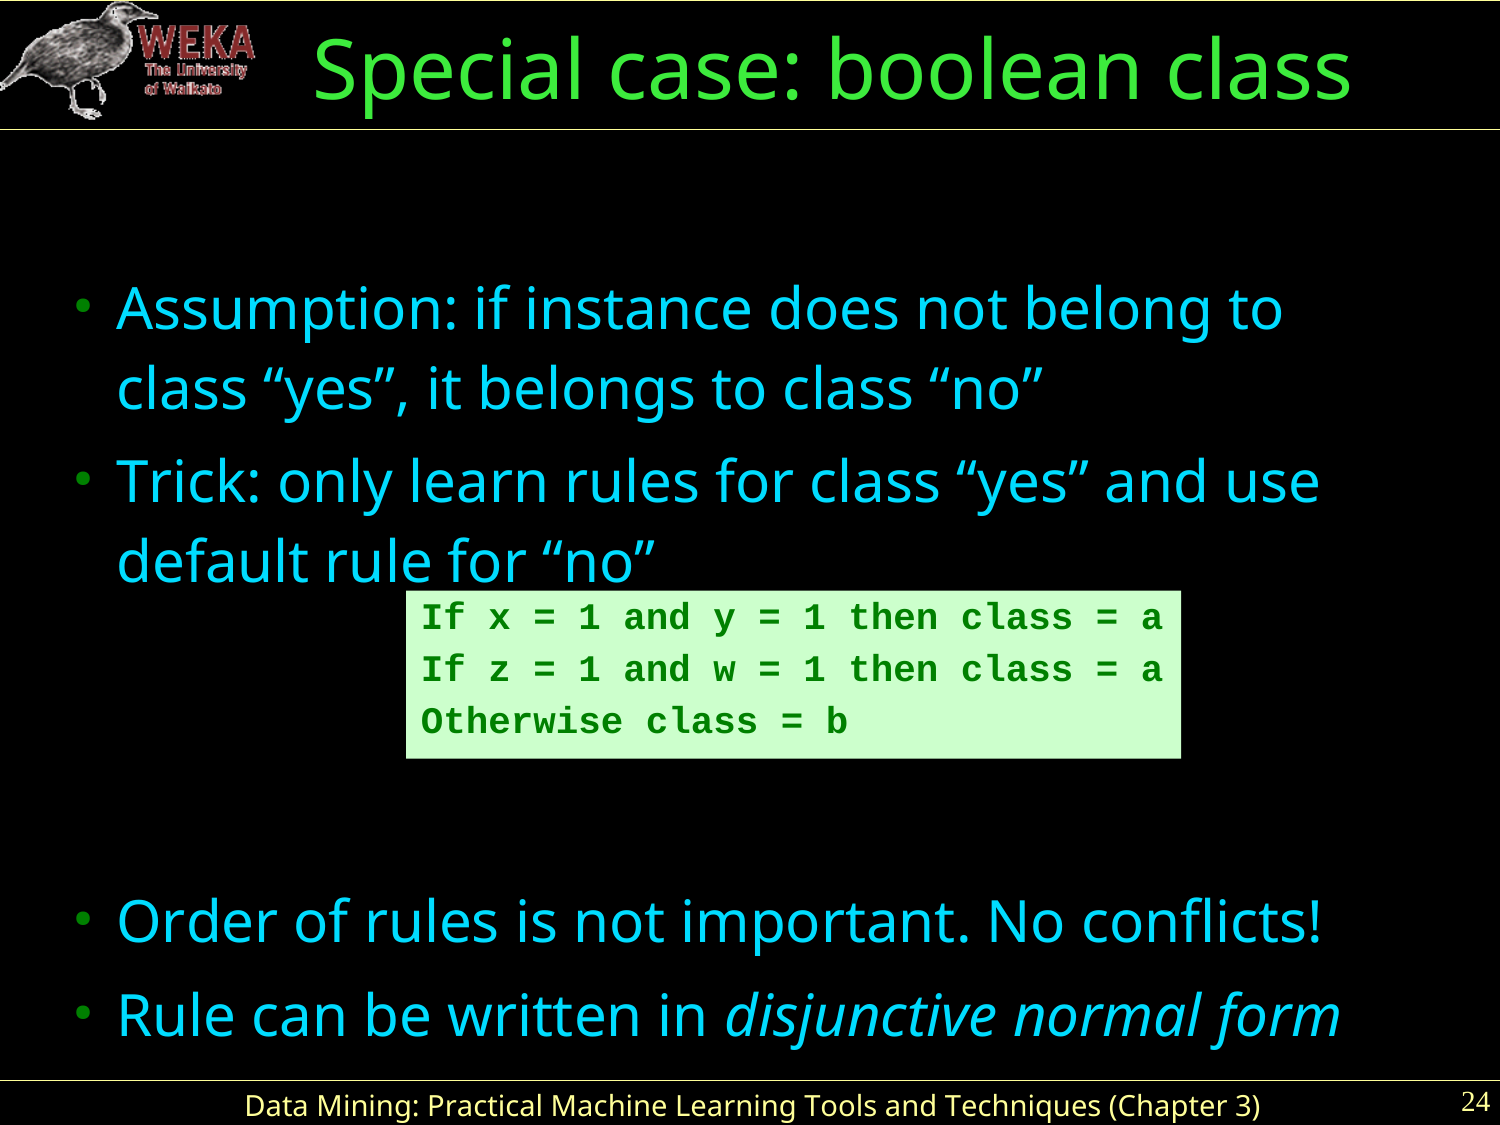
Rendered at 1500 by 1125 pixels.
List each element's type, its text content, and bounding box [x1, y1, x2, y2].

picture [0, 1, 266, 129]
text_box If x = 1 and y = 1 then class = a If z = 1 and w = 1 then class = a Otherwise class = b [406, 590, 1182, 759]
title Special case: boolean class [297, 0, 1500, 148]
text_box Assumption: if instance does not belong to class “yes”, it belongs to class “no” Trick: only learn rules for class “yes” and use default rule for “no” Order of rules is not important. No conflicts! Rule can be written in disjunctive normal form [59, 260, 1447, 938]
